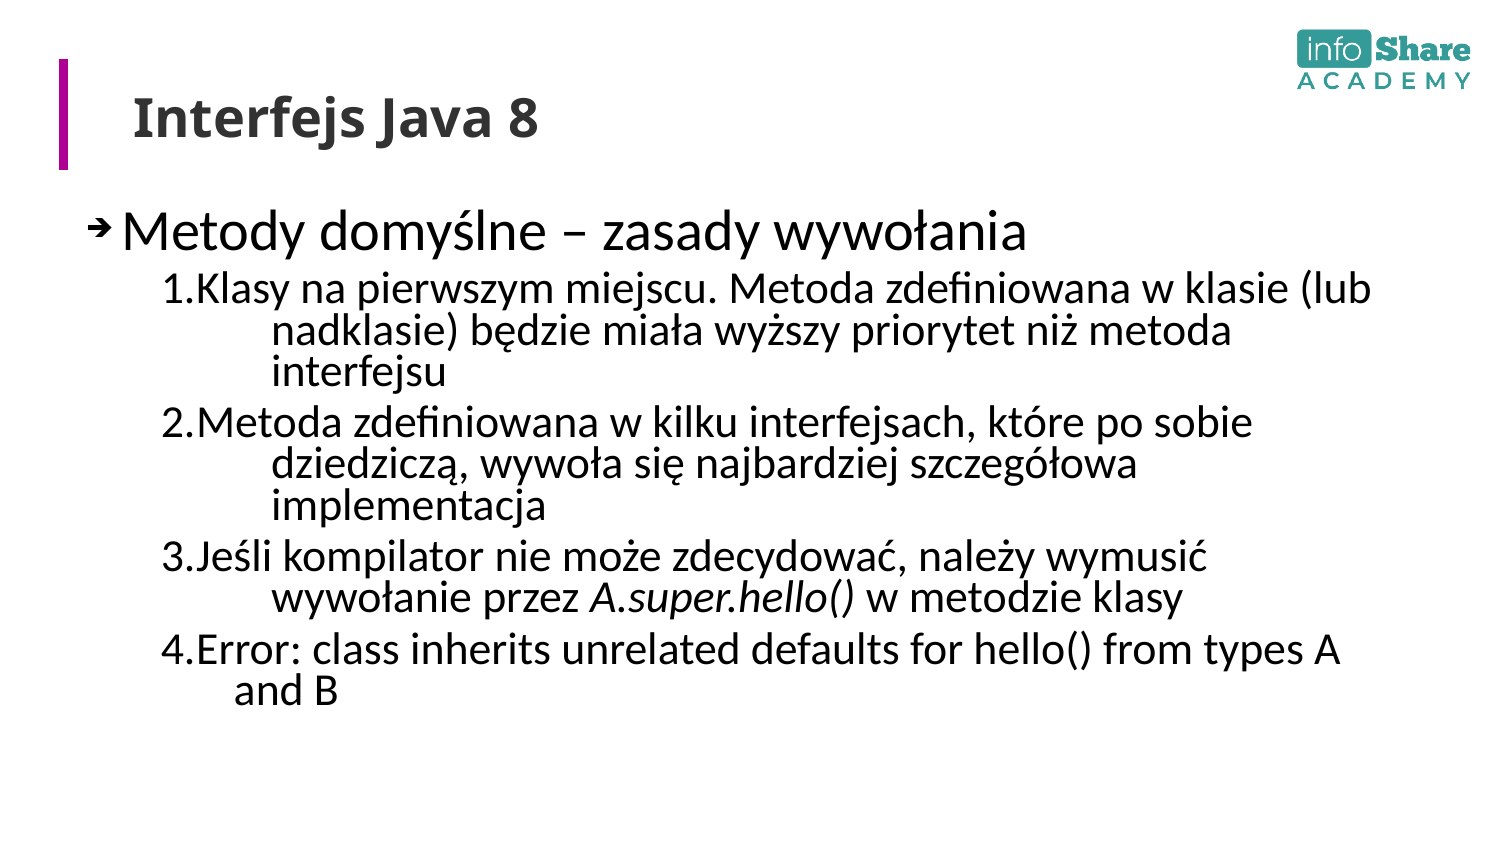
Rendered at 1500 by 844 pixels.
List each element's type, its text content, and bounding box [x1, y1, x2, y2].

title Interfejs Java 8 [118, 59, 1248, 200]
text_box Metody domyślne – zasady wywołania Klasy na pierwszym miejscu. Metoda zdefiniowana w klasie (lub nadklasie) będzie miała wyższy priorytet niż metoda interfejsu Metoda zdefiniowana w kilku interfejsach, które po sobie dziedziczą, wywoła się najbardziej szczegółowa implementacja Jeśli kompilator nie może zdecydować, należy wymusić wywołanie przez A.super.hello() w metodzie klasy Error: class inherits unrelated defaults for hello() from types A and B [70, 200, 1430, 839]
picture [1267, 0, 1500, 119]
